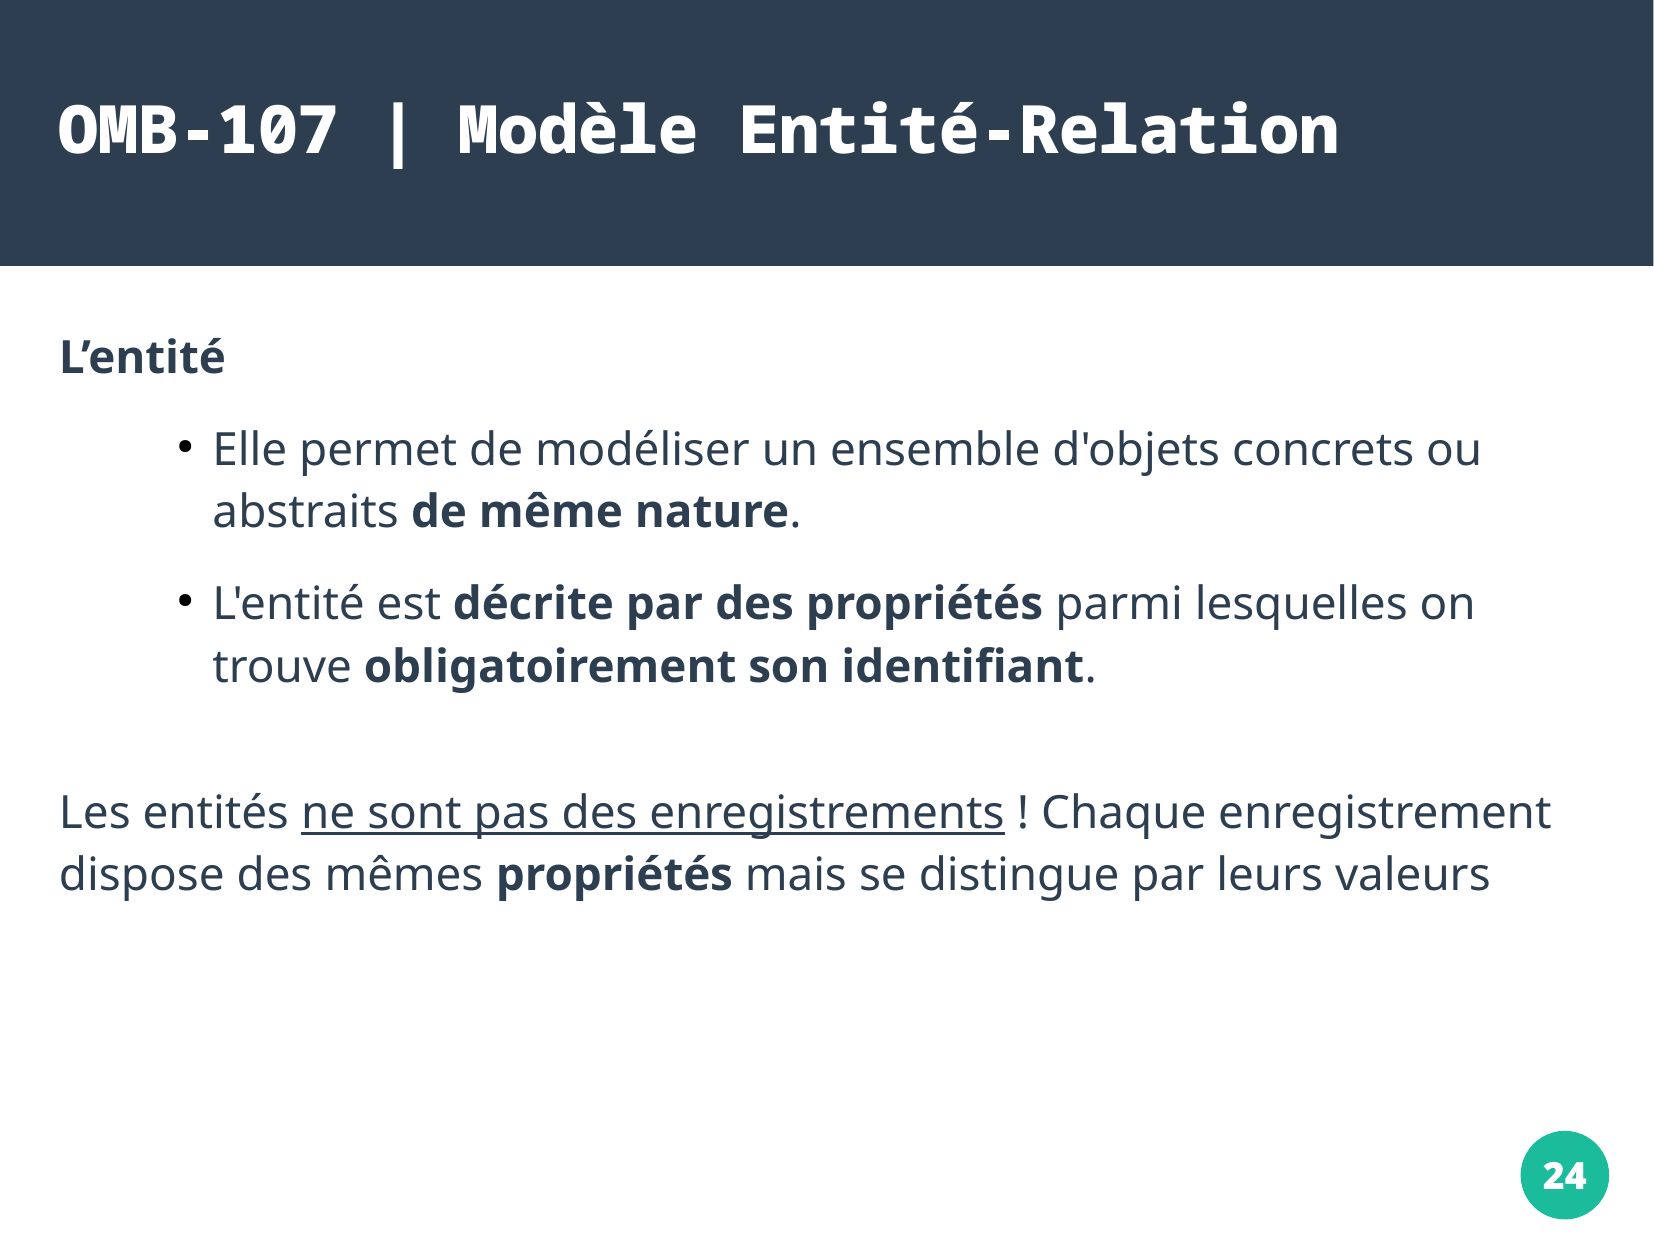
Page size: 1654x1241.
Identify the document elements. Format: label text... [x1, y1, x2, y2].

title OMB-107 | Modèle Entité-Relation [58, 49, 1595, 207]
list L’entité Elle permet de modéliser un ensemble d'objets concrets ou abstraits de même nature. L'entité est décrite par des propriétés parmi lesquelles on trouve obligatoirement son identifiant. Les entités ne sont pas des enregistrements ! Chaque enregistrement dispose des mêmes propriétés mais se distingue par leurs valeurs [58, 324, 1595, 1152]
